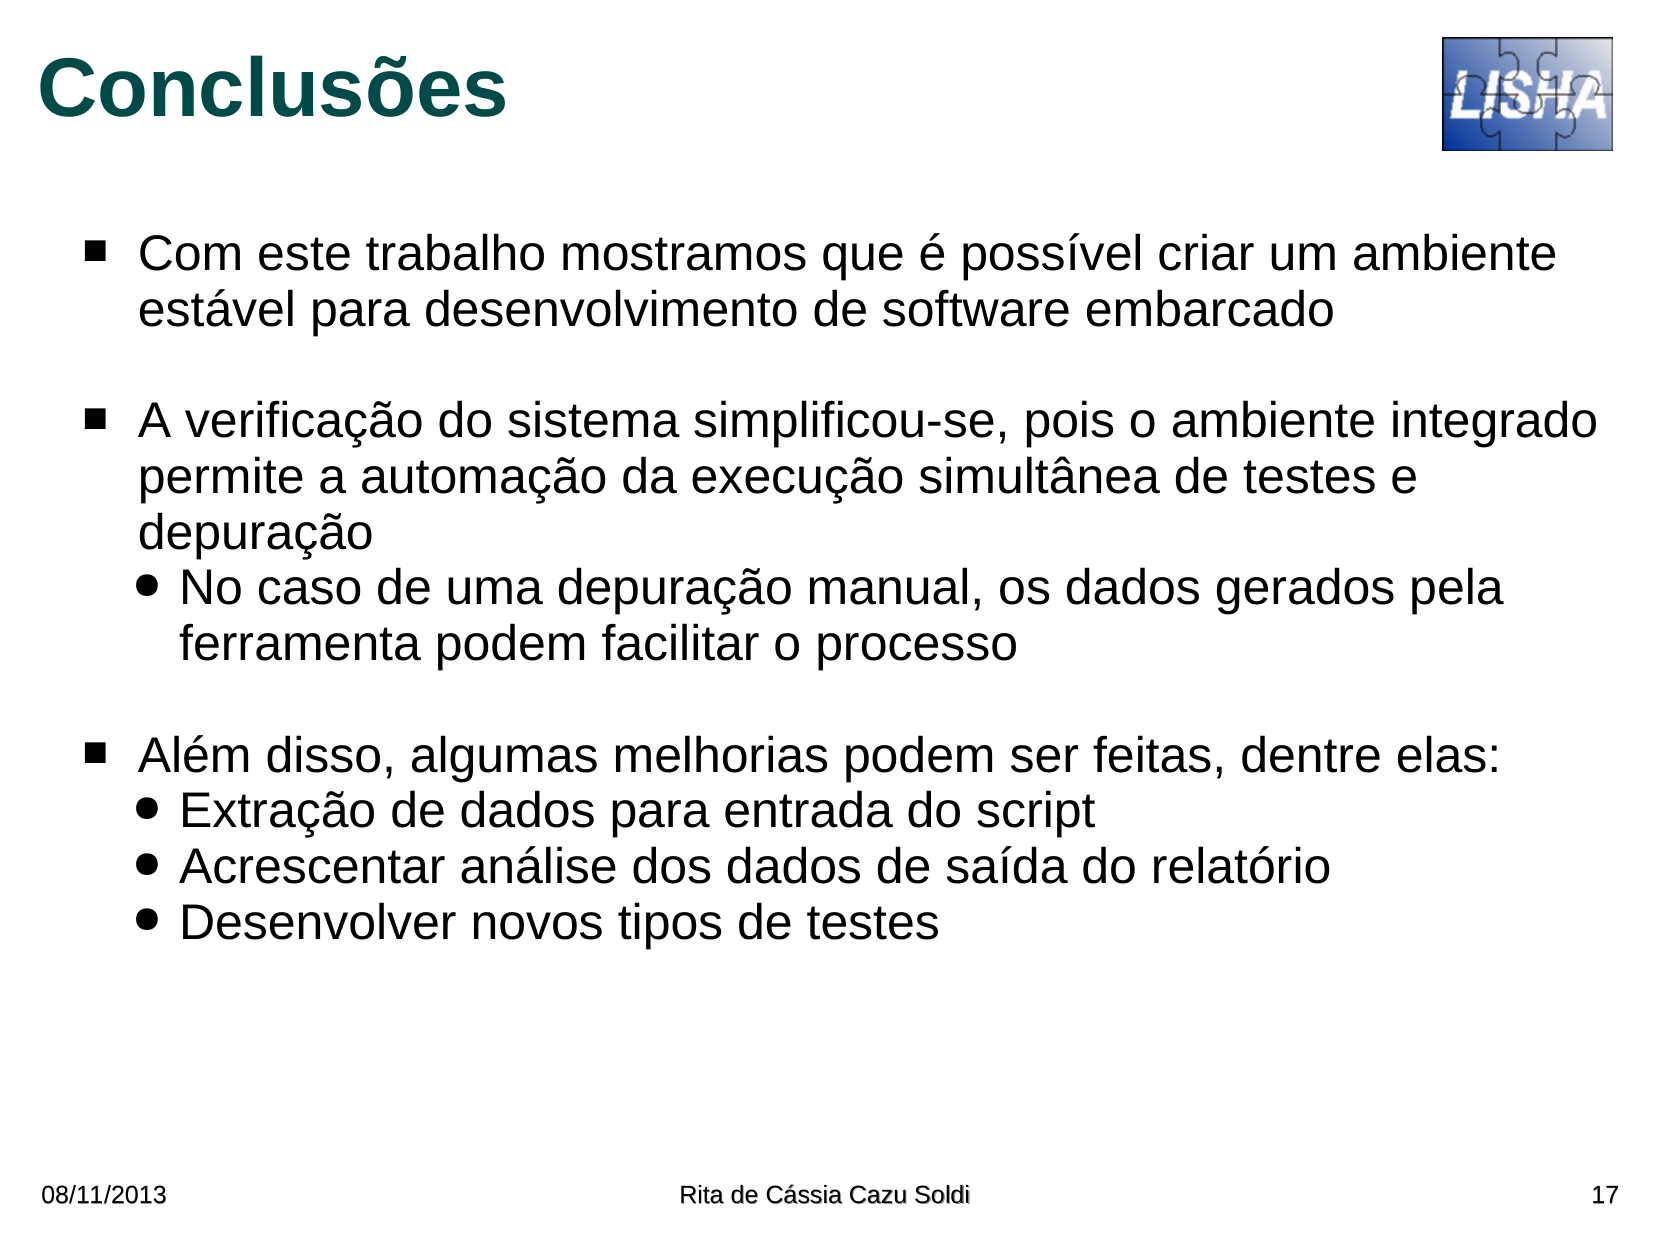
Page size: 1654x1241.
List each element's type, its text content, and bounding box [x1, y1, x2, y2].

picture [1442, 37, 1613, 151]
list Com este trabalho mostramos que é possível criar um ambiente estável para desenvolvimento de software embarcado A verificação do sistema simplificou-se, pois o ambiente integrado permite a automação da execução simultânea de testes e depuração No caso de uma depuração manual, os dados gerados pela ferramenta podem facilitar o processo Além disso, algumas melhorias podem ser feitas, dentre elas: Extração de dados para entrada do script Acrescentar análise dos dados de saída do relatório Desenvolver novos tipos de testes [37, 225, 1613, 1163]
title Conclusões [37, 37, 1426, 151]
